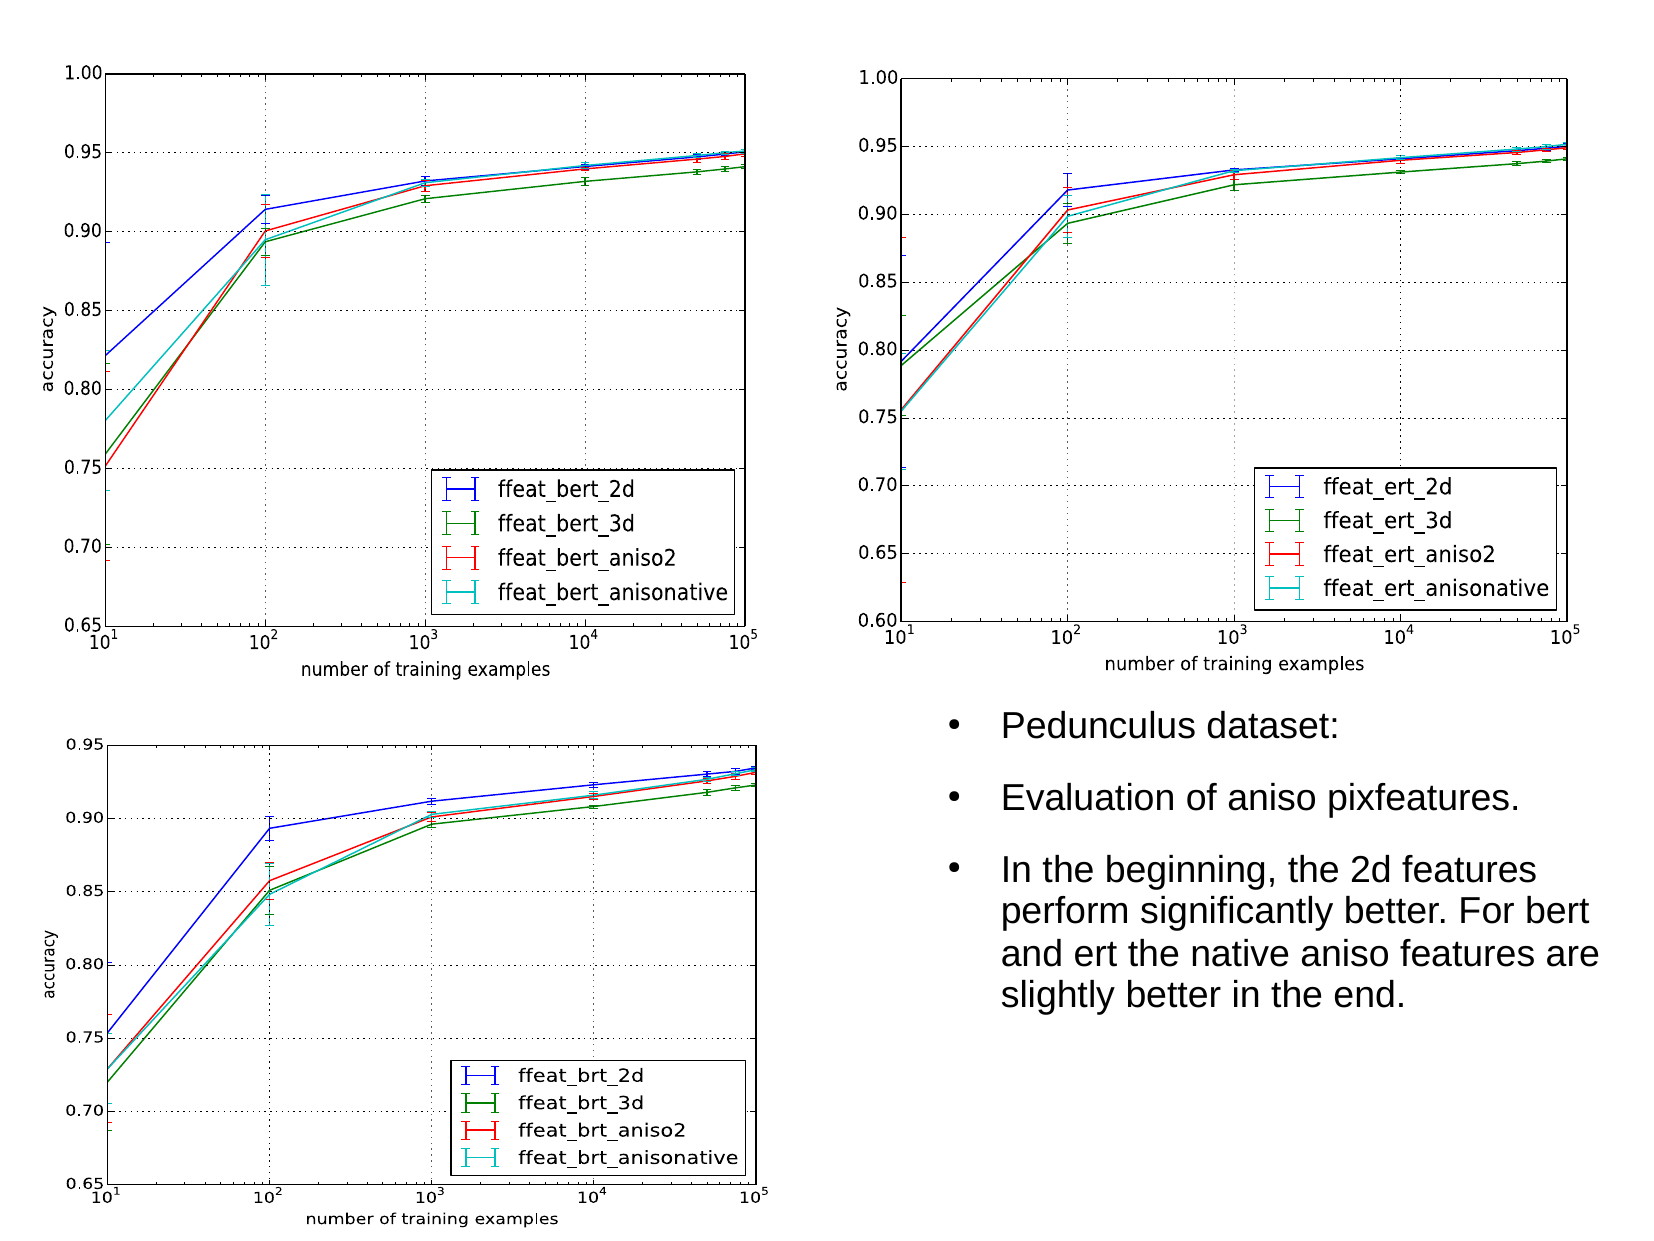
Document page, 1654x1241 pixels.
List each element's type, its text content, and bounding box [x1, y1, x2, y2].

picture [1, 4, 1654, 1241]
list Pedunculus dataset: Evaluation of aniso pixfeatures. In the beginning, the 2d features perform significantly better. For bert and ert the native aniso features are slightly better in the end. [930, 705, 1616, 1160]
